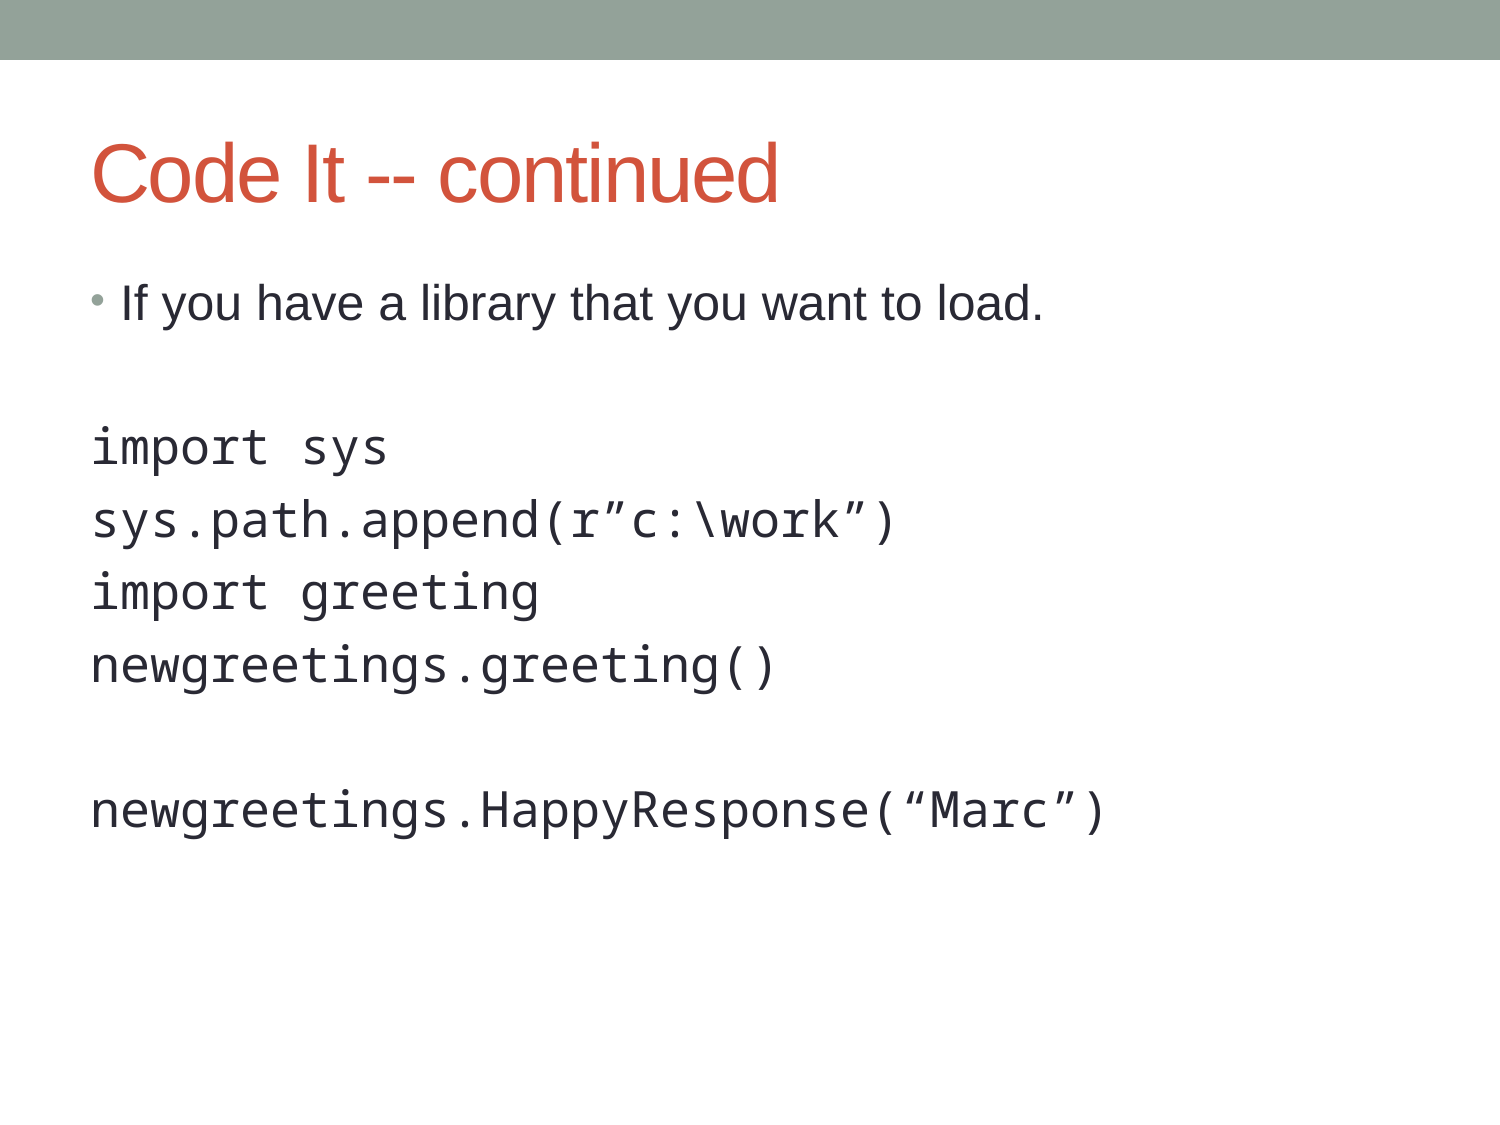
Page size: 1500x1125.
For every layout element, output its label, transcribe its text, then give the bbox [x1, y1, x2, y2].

title Code It -- continued [75, 87, 1426, 251]
list If you have a library that you want to load. import sys sys.path.append(r”c:\work”) import greeting newgreetings.greeting() newgreetings.HappyResponse(“Marc”) [75, 262, 1426, 1063]
